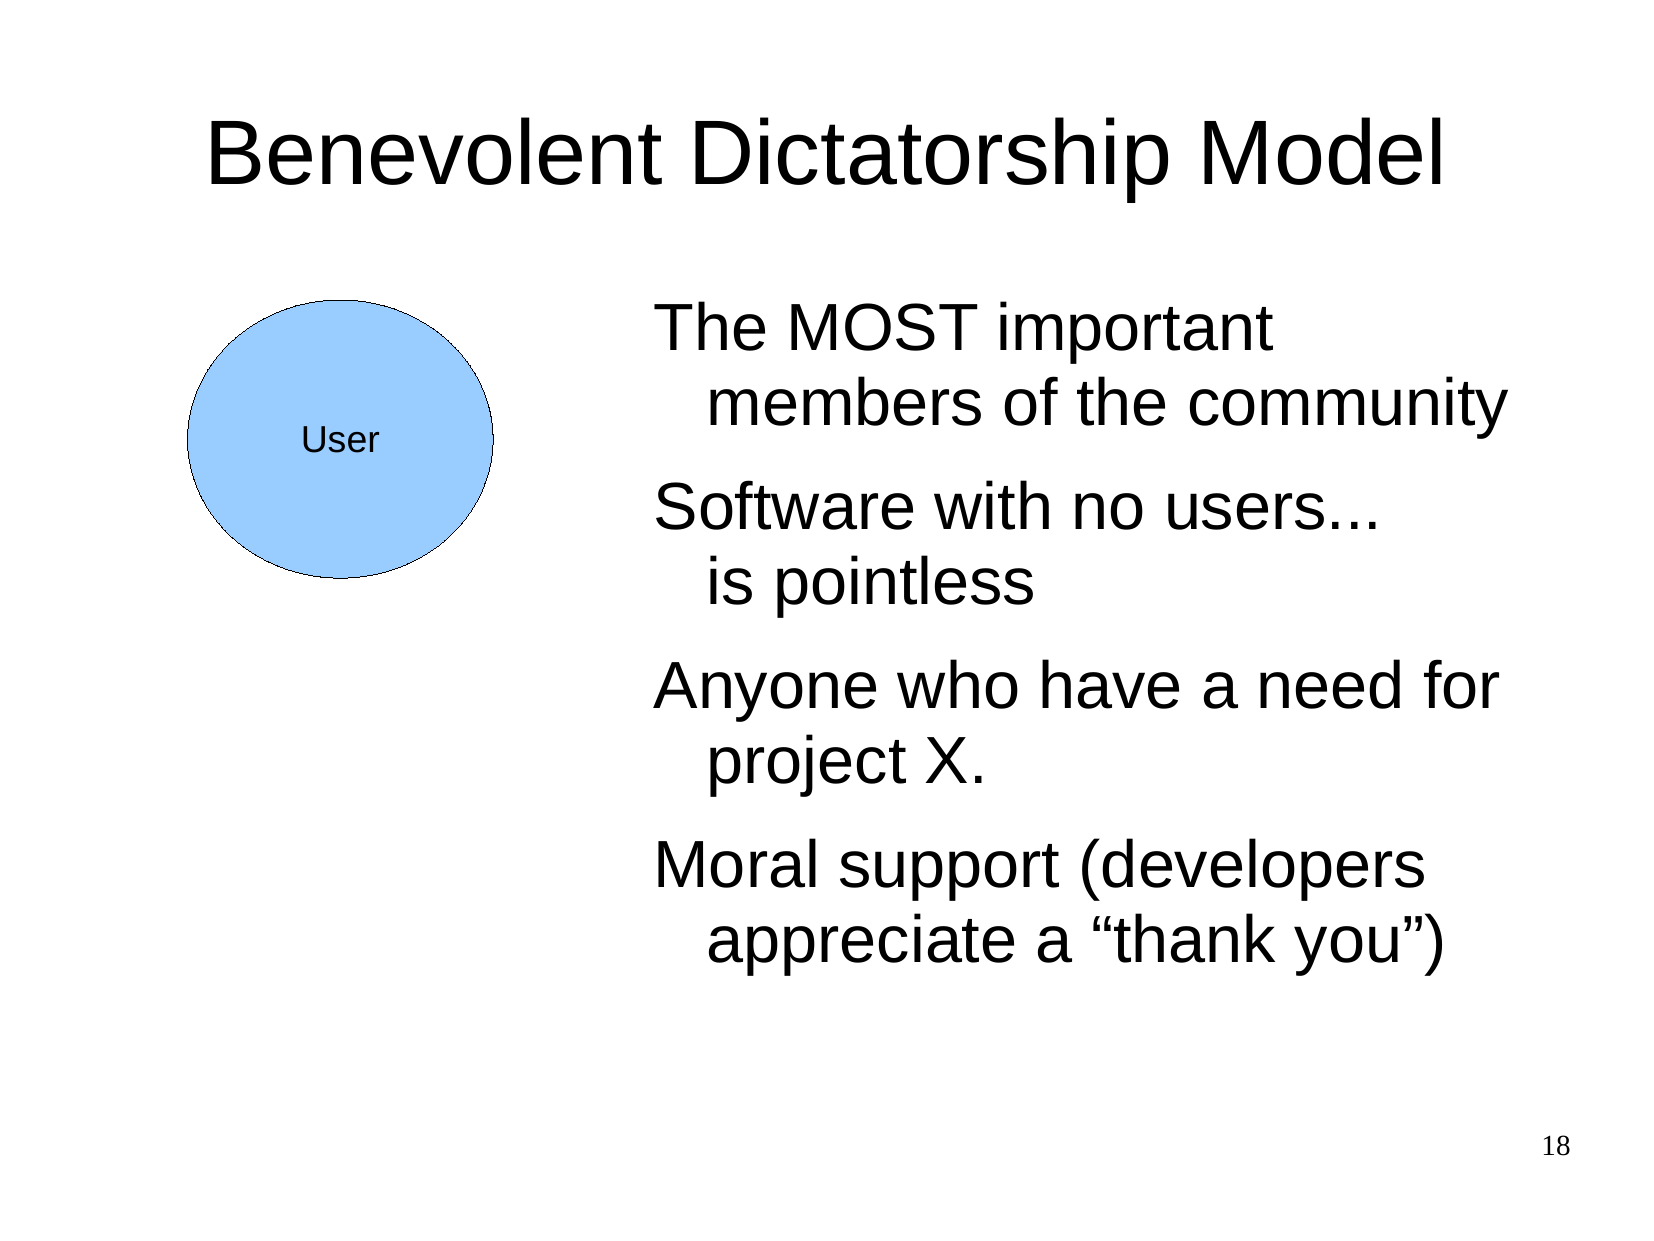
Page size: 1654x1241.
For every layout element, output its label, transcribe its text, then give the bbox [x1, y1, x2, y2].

title Benevolent Dictatorship Model [82, 49, 1571, 257]
list The MOST important members of the community Software with no users... is pointless Anyone who have a need for project X. Moral support (developers appreciate a “thank you”) [635, 290, 1548, 1094]
text_box User [187, 300, 494, 579]
